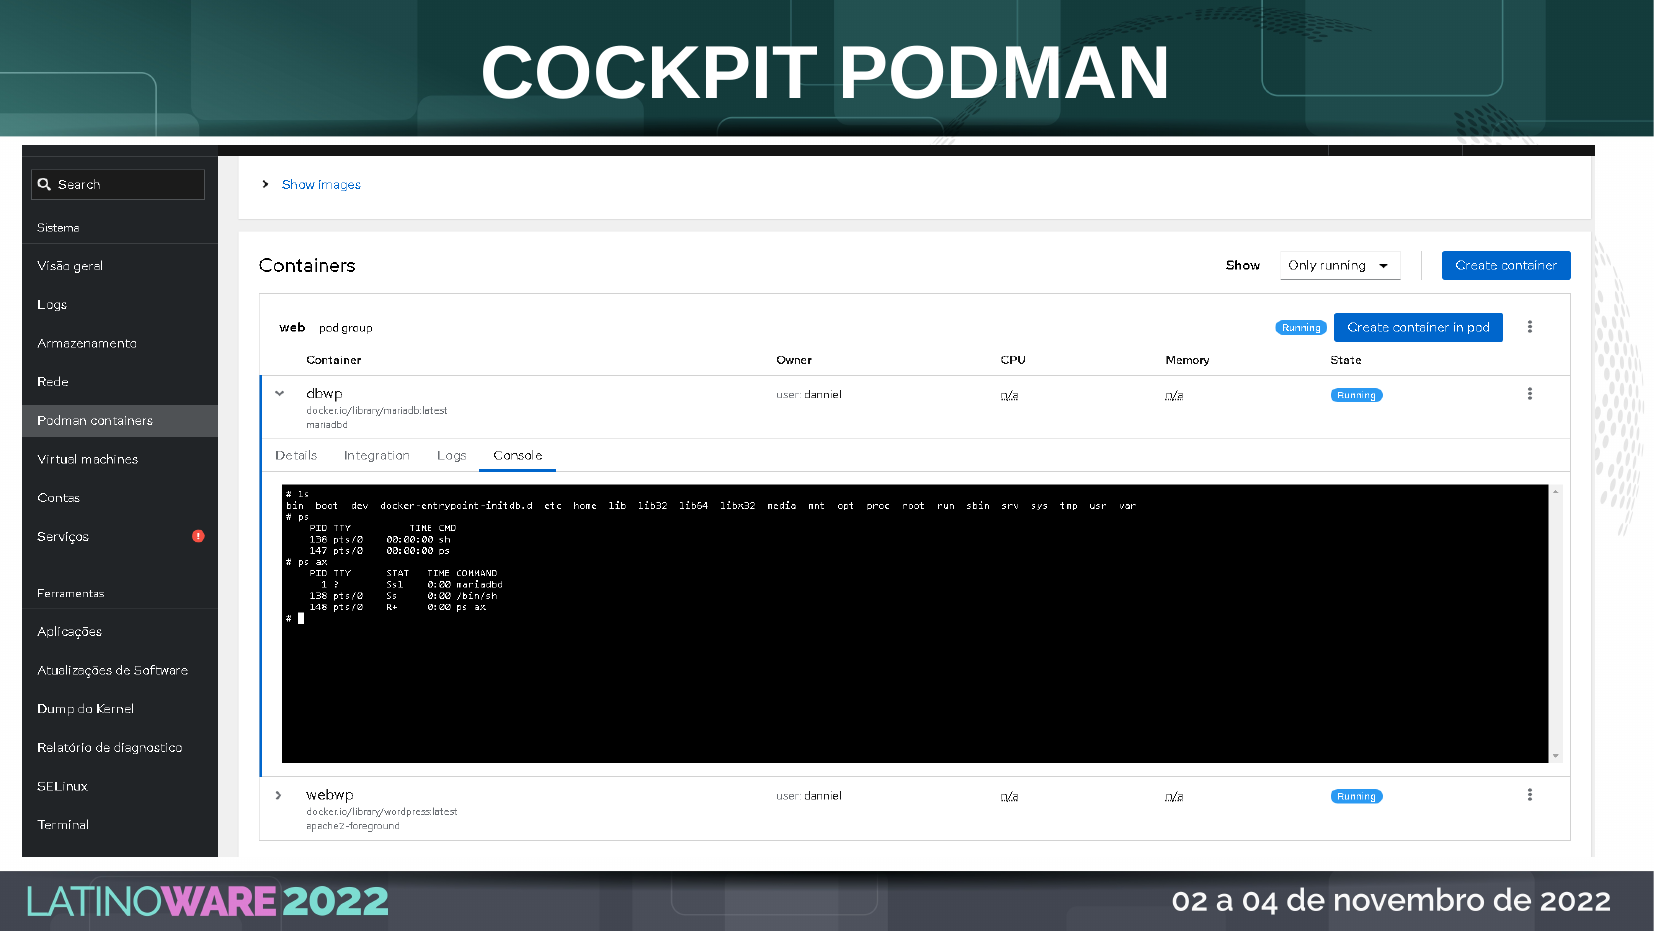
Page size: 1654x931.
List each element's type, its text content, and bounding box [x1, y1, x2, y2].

picture [0, 0, 1654, 931]
text_box COCKPIT PODMAN [135, 8, 1518, 129]
